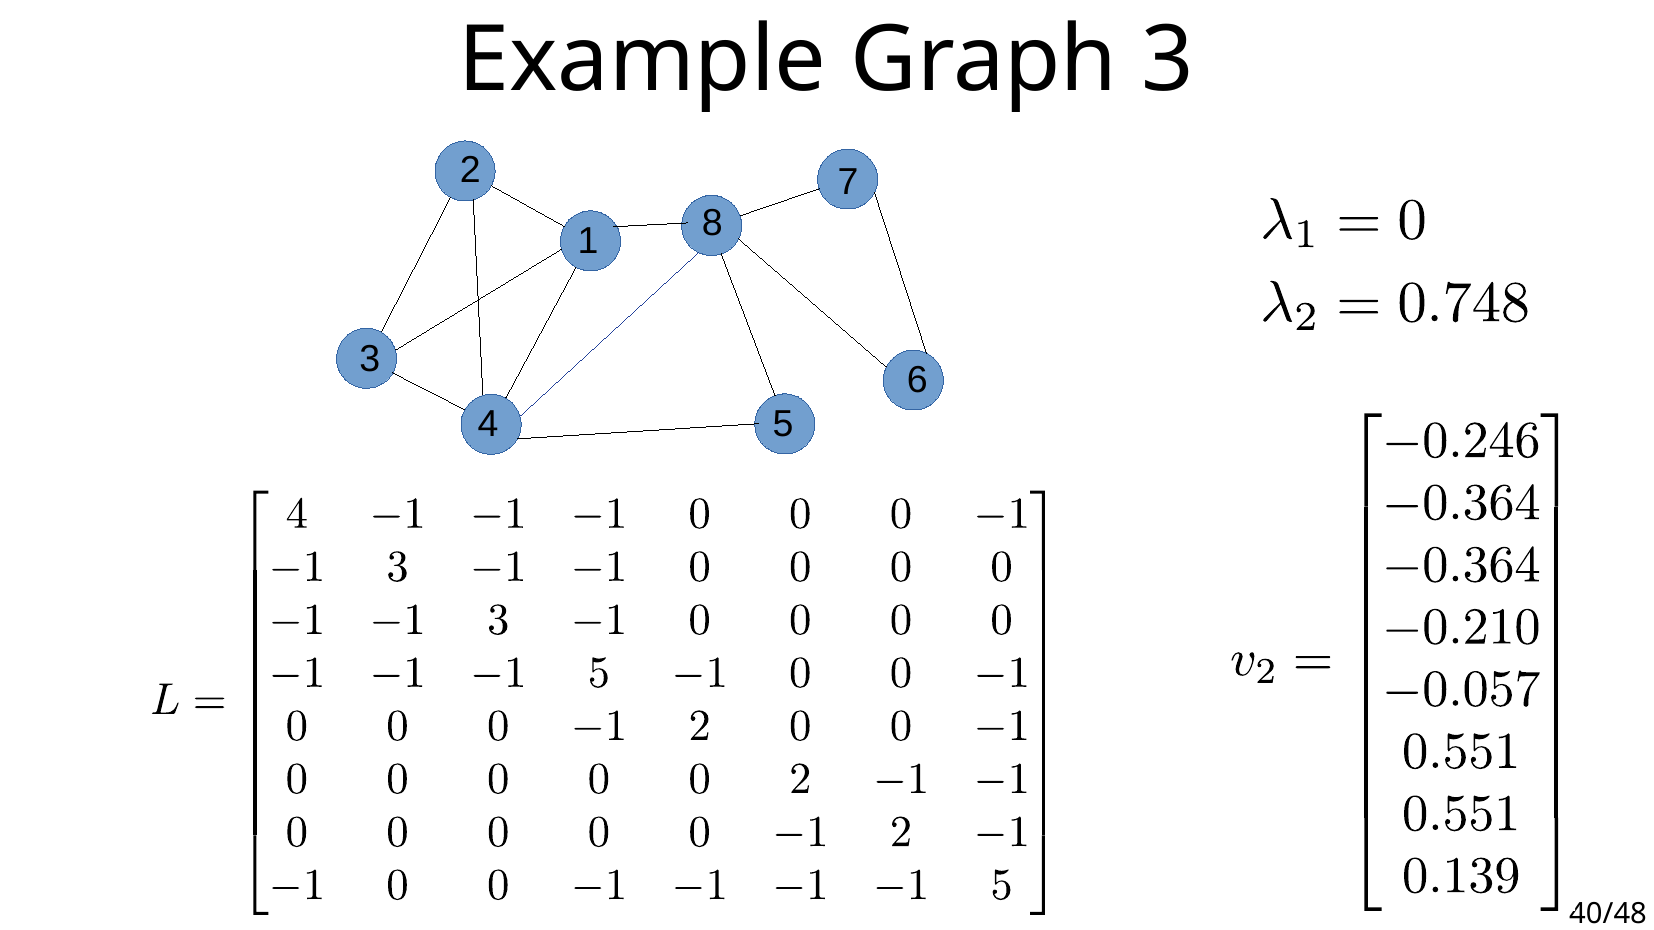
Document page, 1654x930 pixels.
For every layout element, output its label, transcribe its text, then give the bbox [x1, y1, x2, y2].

text_box 4 [462, 395, 514, 453]
text_box [1230, 413, 1576, 911]
text_box [614, 227, 621, 260]
text_box [150, 490, 1060, 916]
text_box [738, 211, 742, 238]
text_box [832, 149, 863, 153]
text_box 1 [563, 212, 614, 270]
text_box [874, 164, 878, 192]
text_box [883, 359, 892, 402]
text_box 2 [444, 141, 496, 199]
text_box [699, 252, 726, 256]
text_box 5 [758, 395, 809, 453]
text_box [1260, 198, 1427, 248]
text_box [1260, 280, 1531, 331]
text_box [754, 410, 758, 423]
text_box [681, 208, 687, 243]
text_box [817, 163, 822, 195]
text_box 8 [687, 194, 738, 252]
text_box [435, 149, 444, 193]
text_box 6 [892, 351, 943, 409]
text_box [754, 424, 758, 438]
text_box 7 [822, 153, 874, 210]
title Example Graph 3 [82, 0, 1571, 120]
text_box [514, 404, 522, 444]
text_box 3 [344, 330, 395, 388]
text_box [336, 338, 344, 378]
text_box [809, 406, 815, 442]
